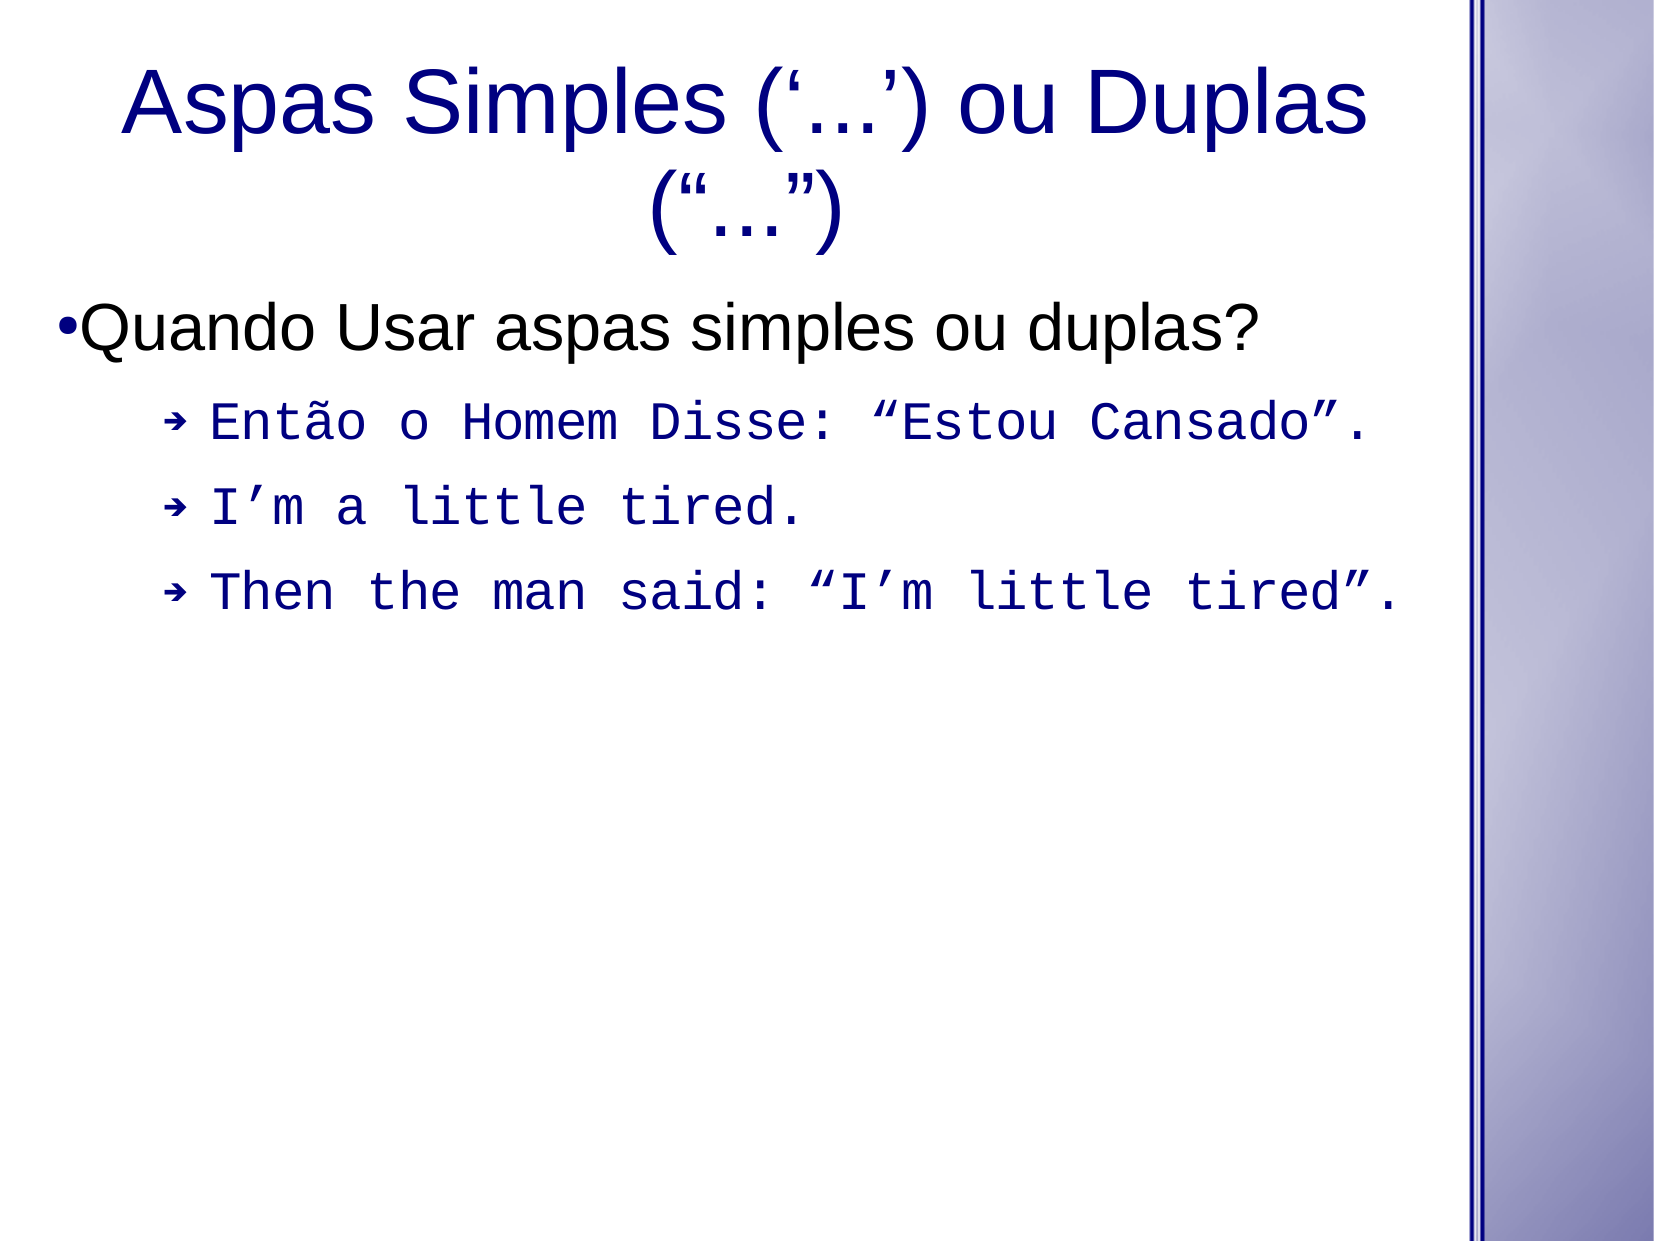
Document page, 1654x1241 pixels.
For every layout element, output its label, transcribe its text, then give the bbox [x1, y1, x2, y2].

title Aspas Simples (‘...’) ou Duplas (“...”) [47, 49, 1447, 257]
picture [0, 0, 1654, 1241]
list Quando Usar aspas simples ou duplas? Então o Homem Disse: “Estou Cansado”. I’m a little tired. Then the man said: “I’m little tired”. [47, 290, 1447, 1109]
